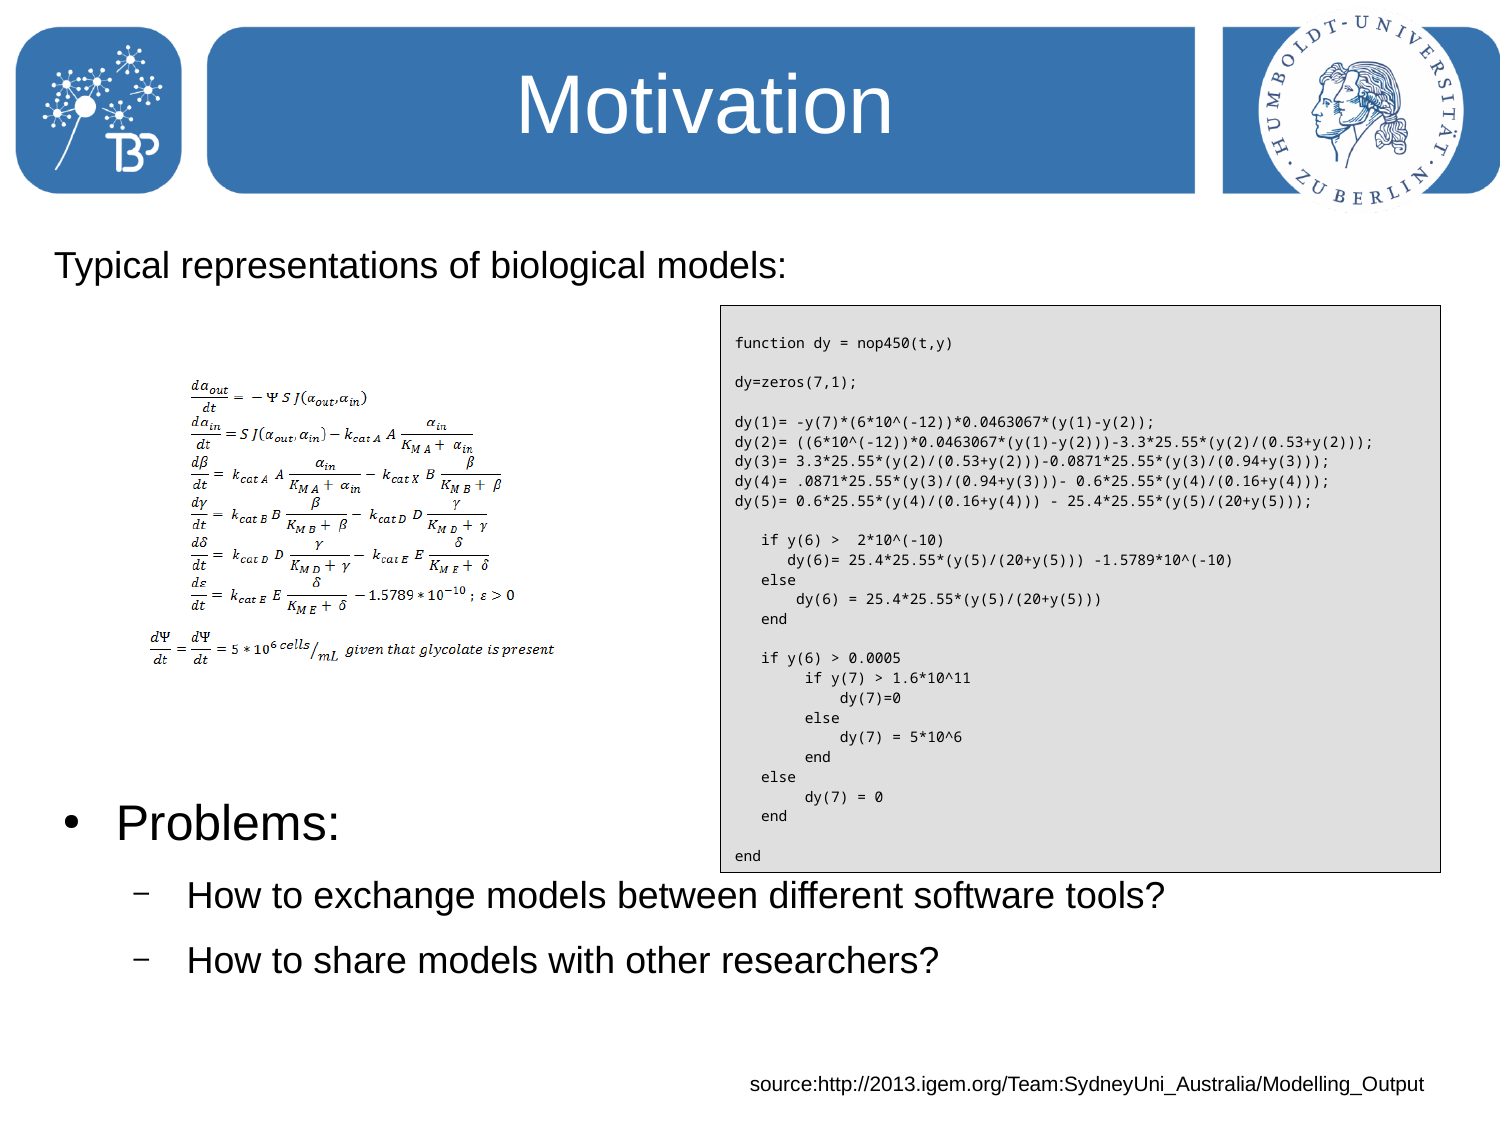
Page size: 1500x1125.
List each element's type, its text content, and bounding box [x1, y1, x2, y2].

picture [15, 7, 1500, 213]
text_box Typical representations of biological models: [39, 237, 803, 295]
list Problems: How to exchange models between different software tools? How to share models with other researchers? [45, 795, 1426, 1125]
title Motivation [240, 45, 1171, 165]
text_box source:http://2013.igem.org/Team:SydneyUni_Australia/Modelling_Output [735, 1065, 1500, 1125]
text_box function dy = nop450(t,y) dy=zeros(7,1); dy(1)= -y(7)*(6*10^(-12))*0.0463067*(y(1)-y(2)); dy(2)= ((6*10^(-12))*0.0463067*(y(1)-y(2)))-3.3*25.55*(y(2)/(0.53+y(2))); dy(3)= 3.3*25.55*(y(2)/(0.53+y(2)))-0.0871*25.55*(y(3)/(0.94+y(3))); dy(4)= .0871*25.55*(y(3)/(0.94+y(3)))- 0.6*25.55*(y(4)/(0.16+y(4))); dy(5)= 0.6*25.55*(y(4)/(0.16+y(4))) - 25.4*25.55*(y(5)/(20+y(5))); if y(6) > 2*10^(-10) dy(6)= 25.4*25.55*(y(5)/(20+y(5))) -1.5789*10^(-10) else dy(6) = 25.4*25.55*(y(5)/(20+y(5))) end if y(6) > 0.0005 if y(7) > 1.6*10^11 dy(7)=0 else dy(7) = 5*10^6 end else dy(7) = 0 end end [720, 305, 1441, 826]
picture [91, 367, 631, 676]
